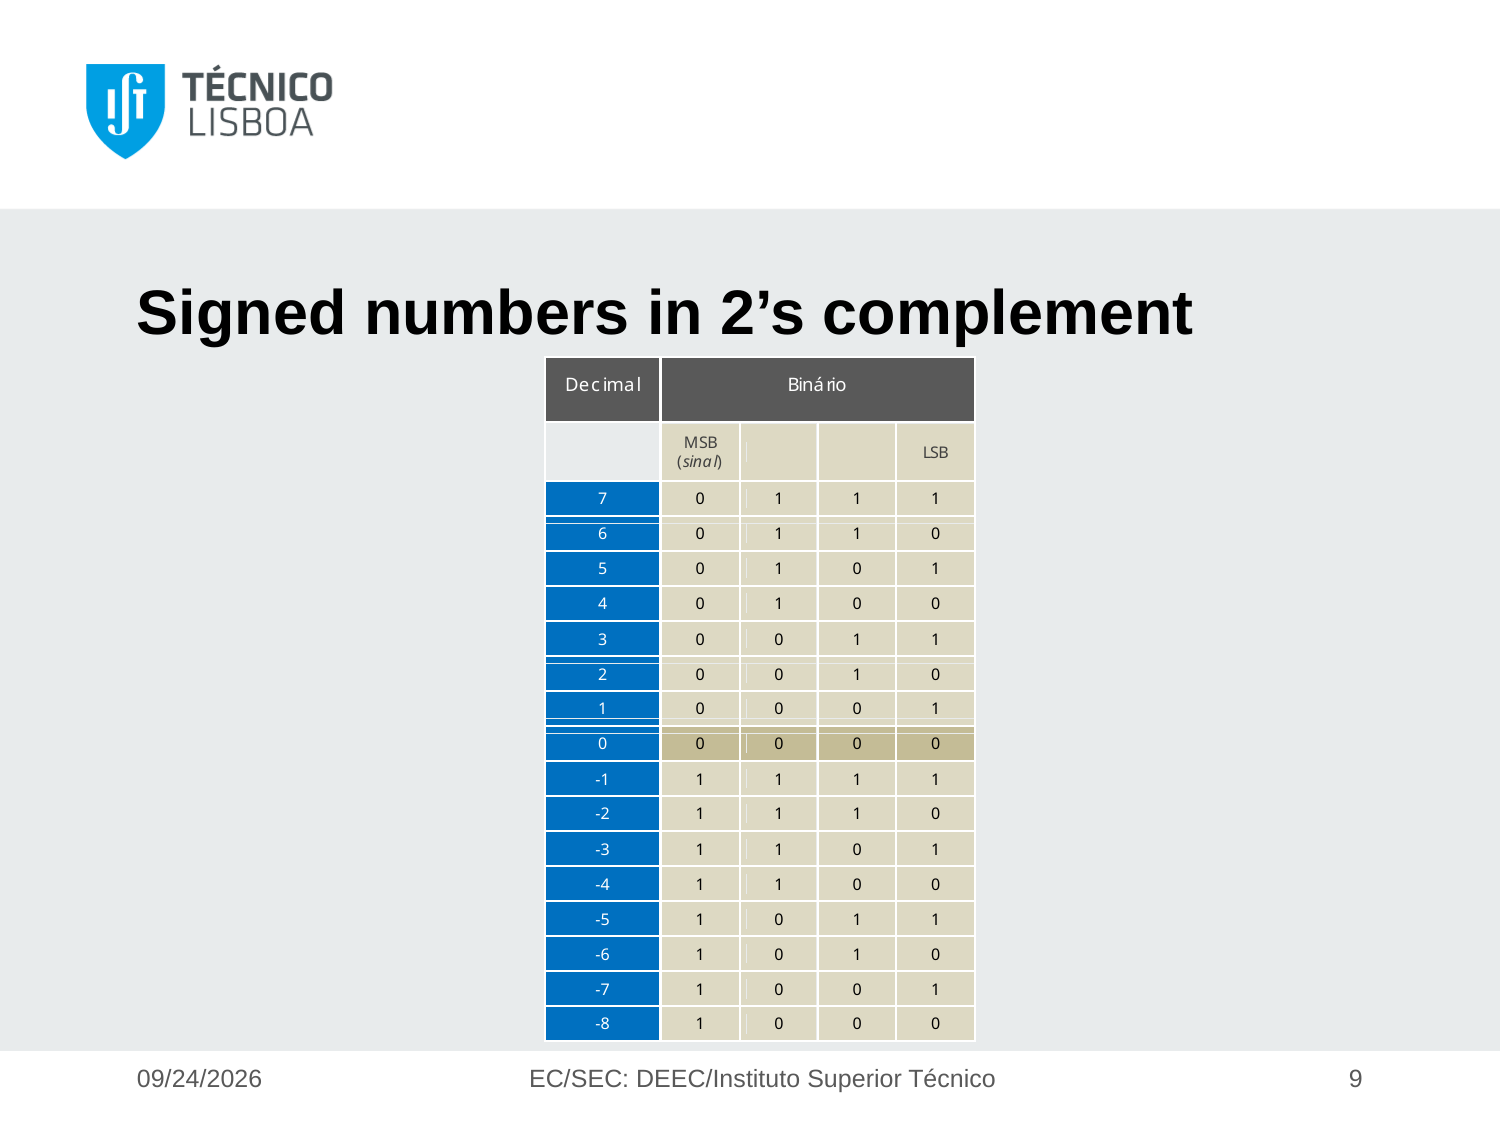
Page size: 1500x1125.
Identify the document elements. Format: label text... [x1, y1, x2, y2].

slide_number 1 [1293, 1052, 1378, 1103]
picture [0, 0, 1500, 1125]
title Signed numbers in 2’s complement [121, 237, 1378, 381]
slide_number 10/09/2018 [121, 1052, 228, 1103]
